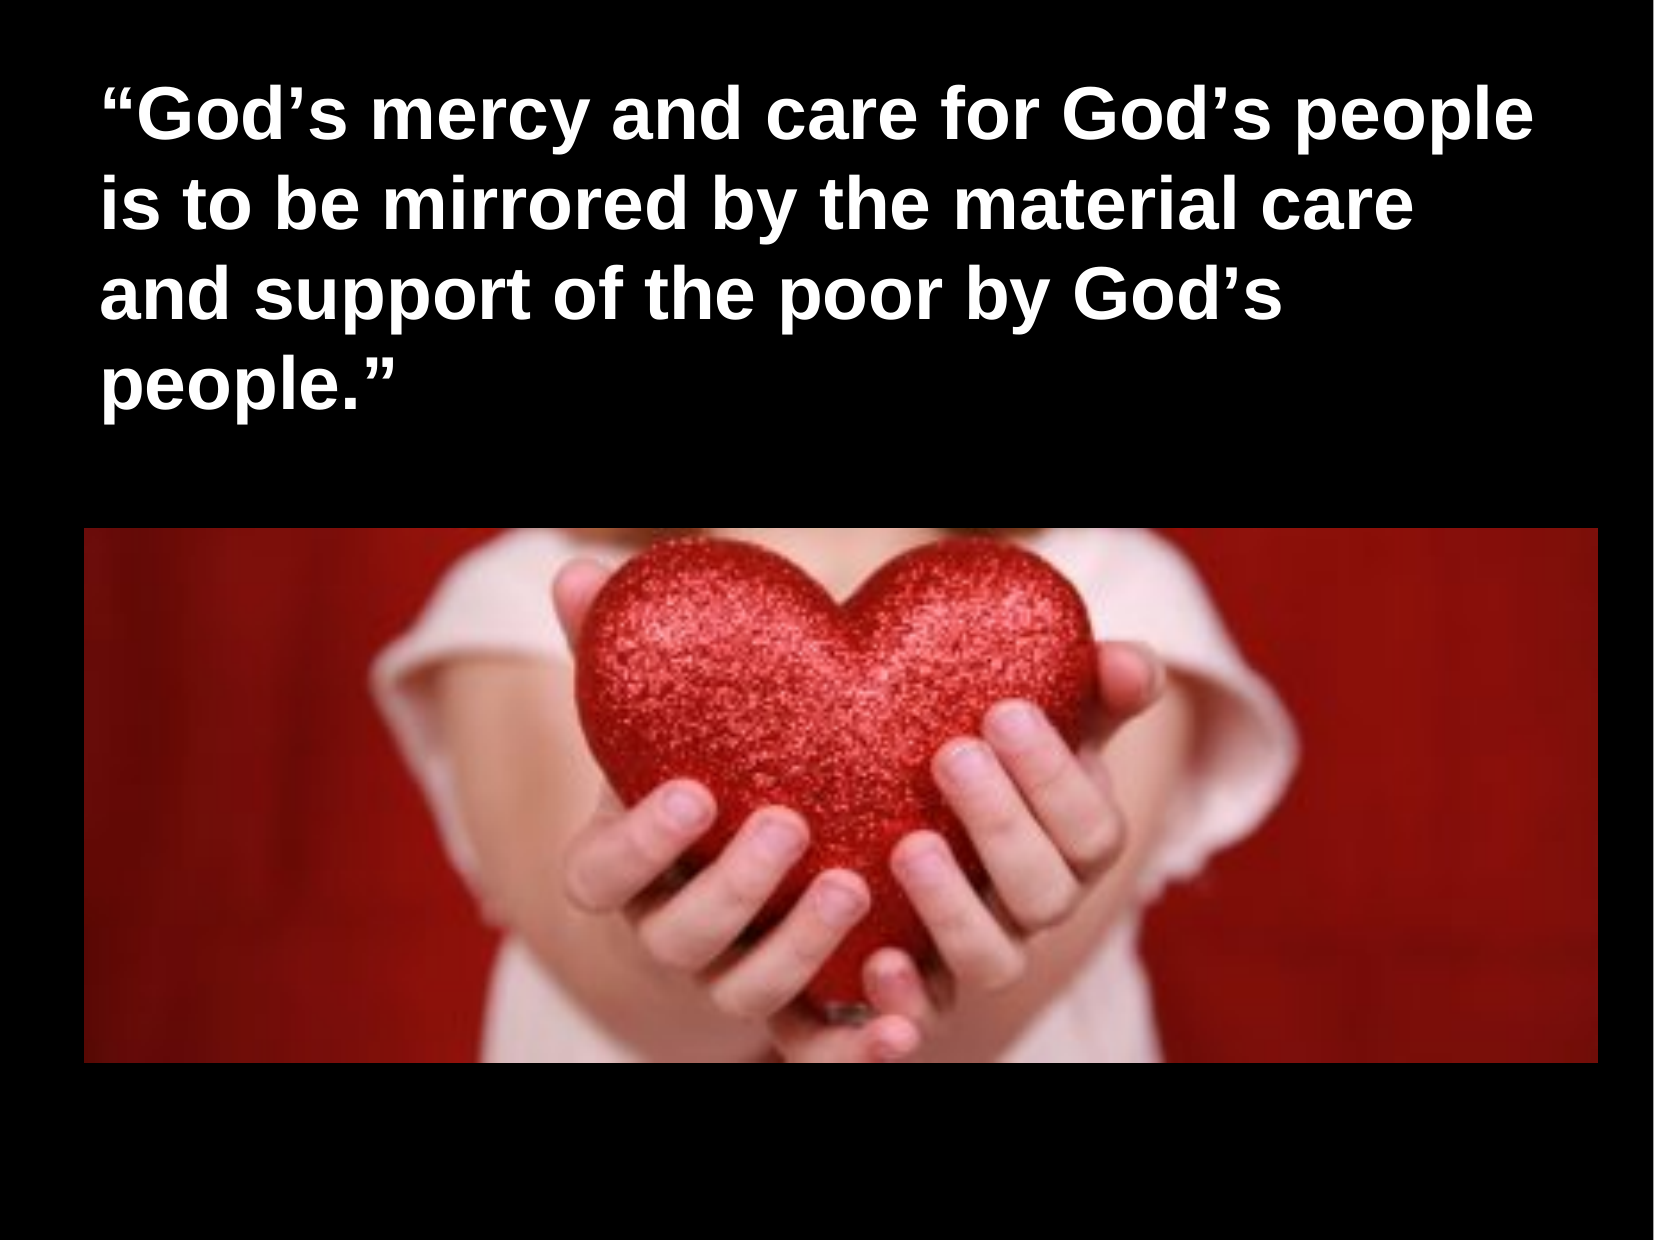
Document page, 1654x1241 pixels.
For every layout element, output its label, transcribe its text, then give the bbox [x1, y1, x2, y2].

text_box “Godʼs mercy and care for Godʼs people is to be mirrored by the material care and support of the poor by Godʼs people.” [84, 56, 1569, 432]
picture [84, 528, 1598, 1063]
